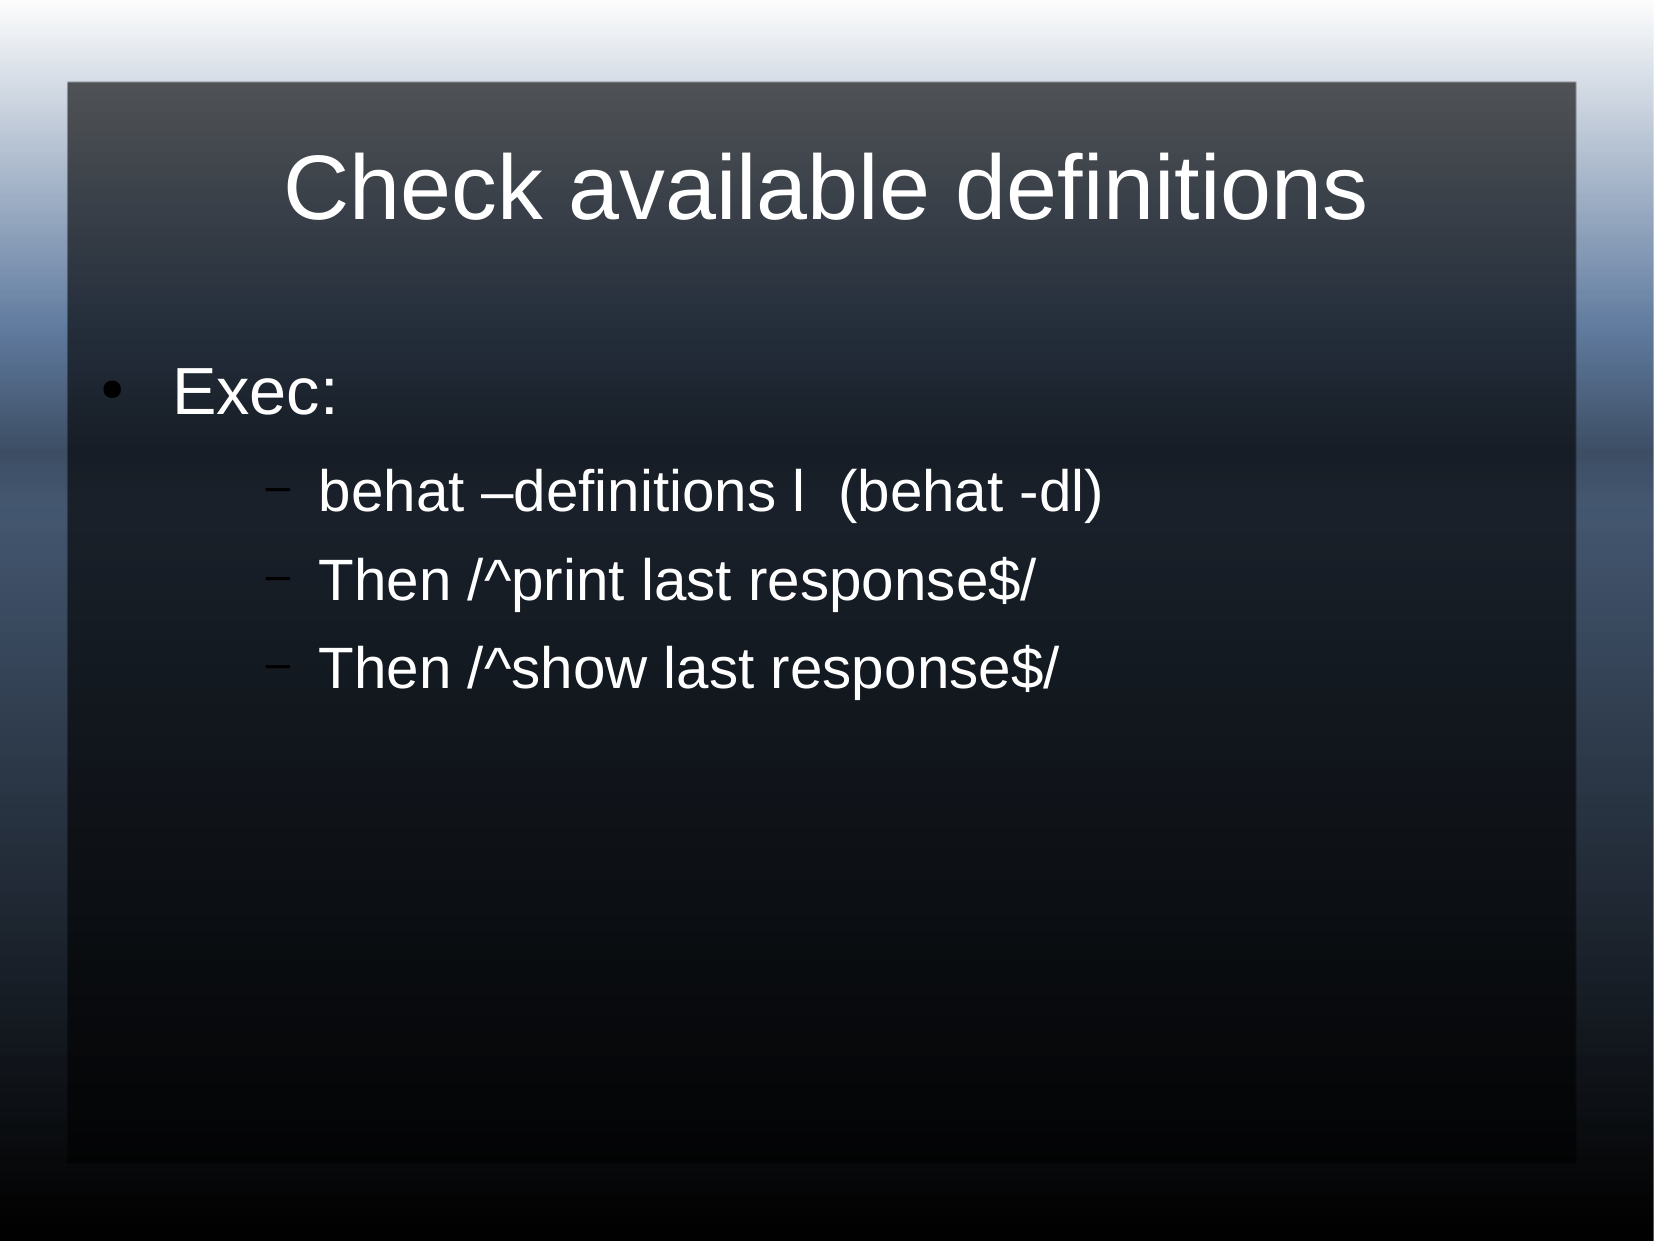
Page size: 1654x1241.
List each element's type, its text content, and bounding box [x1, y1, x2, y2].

list Exec: behat –definitions l (behat -dl) Then /^print last response$/ Then /^show last response$/ [82, 354, 1571, 1059]
title Check available definitions [82, 84, 1571, 292]
picture [0, 0, 1654, 1241]
